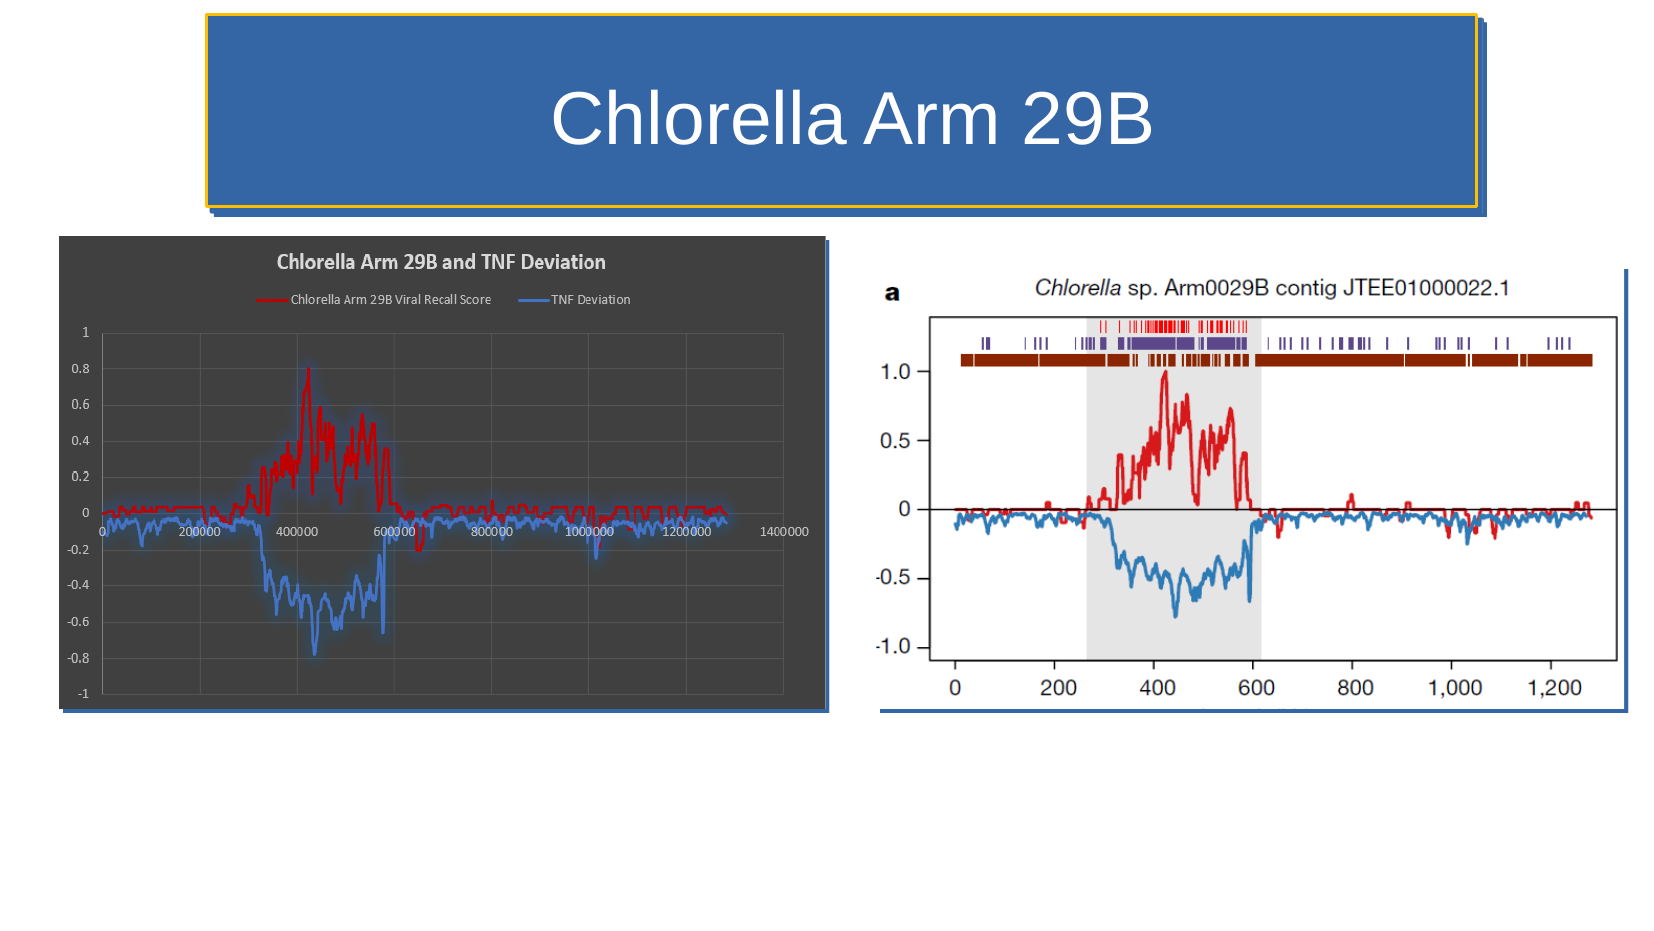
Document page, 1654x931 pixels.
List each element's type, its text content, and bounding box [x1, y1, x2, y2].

picture [876, 265, 1625, 709]
picture [59, 236, 826, 709]
title Chlorella Arm 29B [277, 44, 1430, 192]
